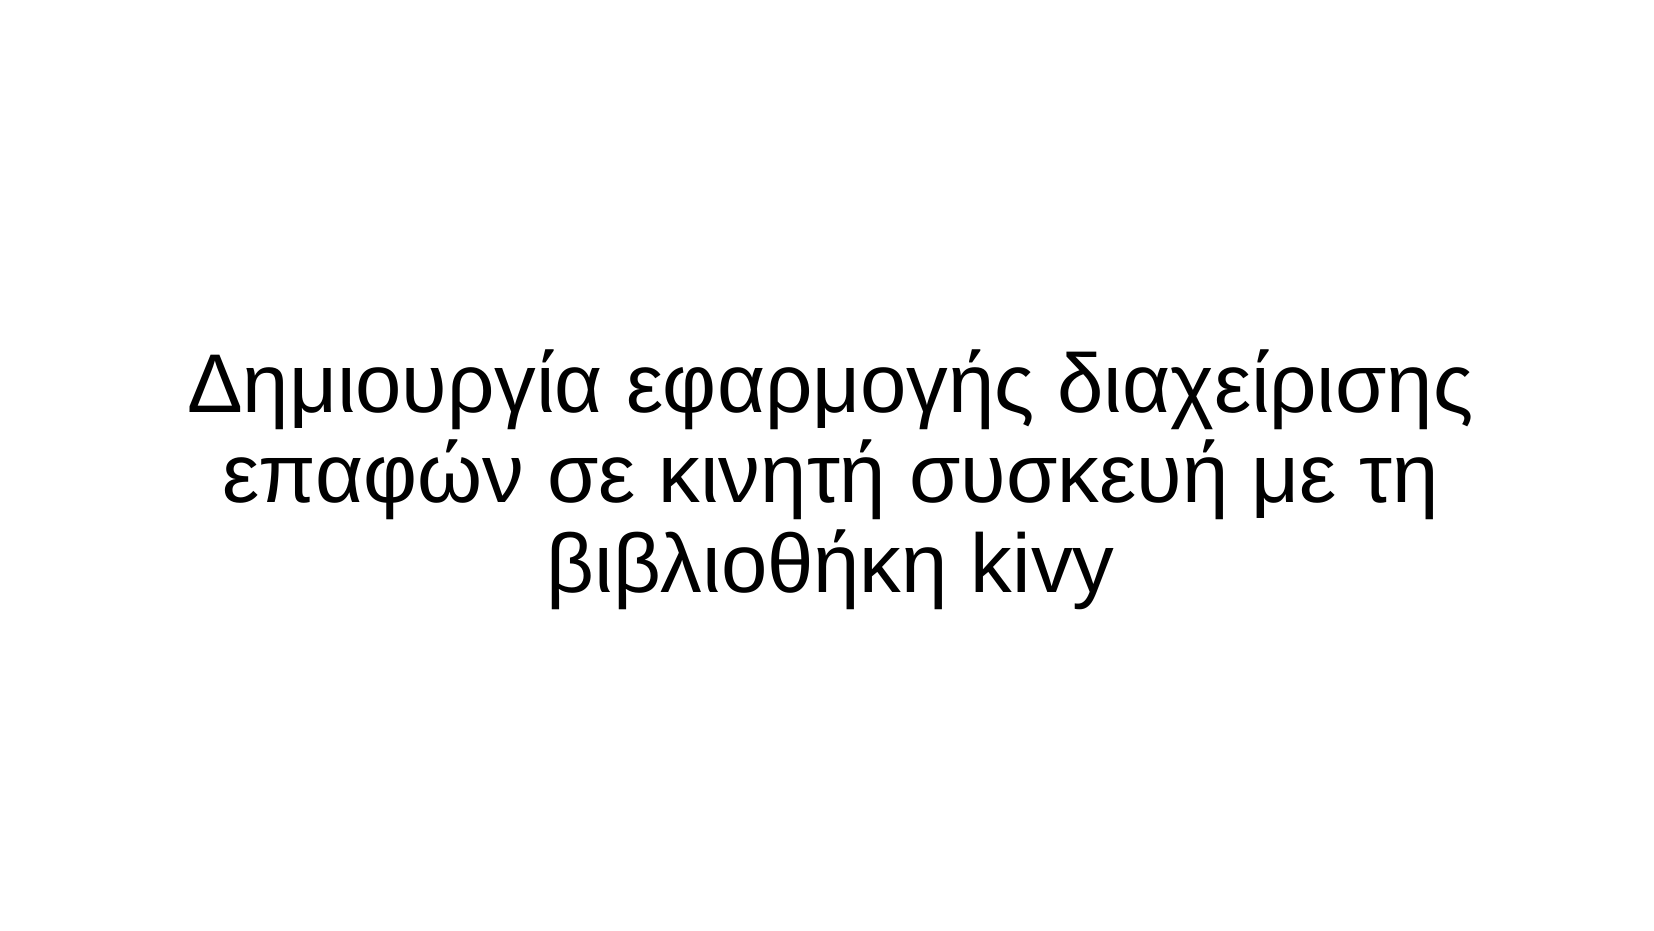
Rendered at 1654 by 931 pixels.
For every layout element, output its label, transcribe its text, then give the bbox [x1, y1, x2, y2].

subtitle Δημιουργία εφαρμογής διαχείρισης επαφών σε κινητή συσκευή με τη βιβλιοθήκη kivy [86, 335, 1576, 616]
